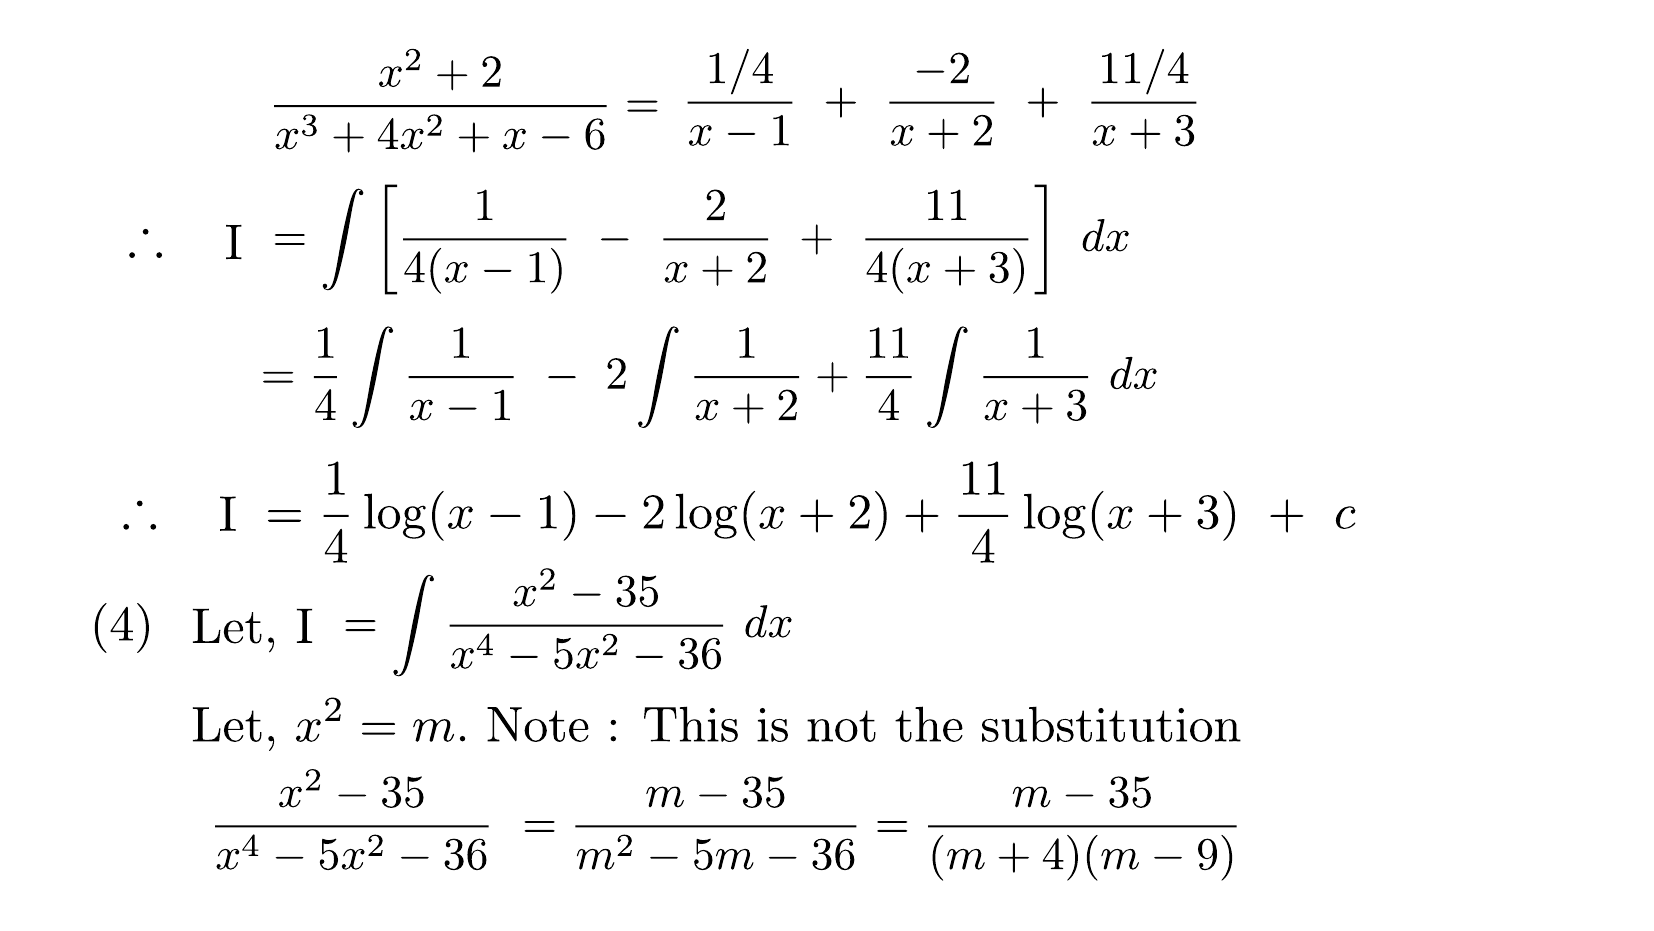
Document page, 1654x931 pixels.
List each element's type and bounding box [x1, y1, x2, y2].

text_box [192, 697, 1241, 751]
text_box [262, 326, 1157, 428]
text_box [92, 603, 149, 653]
text_box [344, 568, 792, 677]
text_box [274, 48, 658, 153]
text_box [687, 48, 1197, 150]
text_box [220, 496, 236, 531]
text_box [215, 769, 1237, 881]
title [47, 36, 1607, 898]
text_box [192, 608, 275, 653]
text_box [274, 184, 1129, 295]
text_box [296, 608, 313, 643]
text_box [129, 228, 163, 259]
text_box [267, 461, 1356, 563]
text_box [226, 224, 242, 260]
text_box [123, 500, 157, 530]
